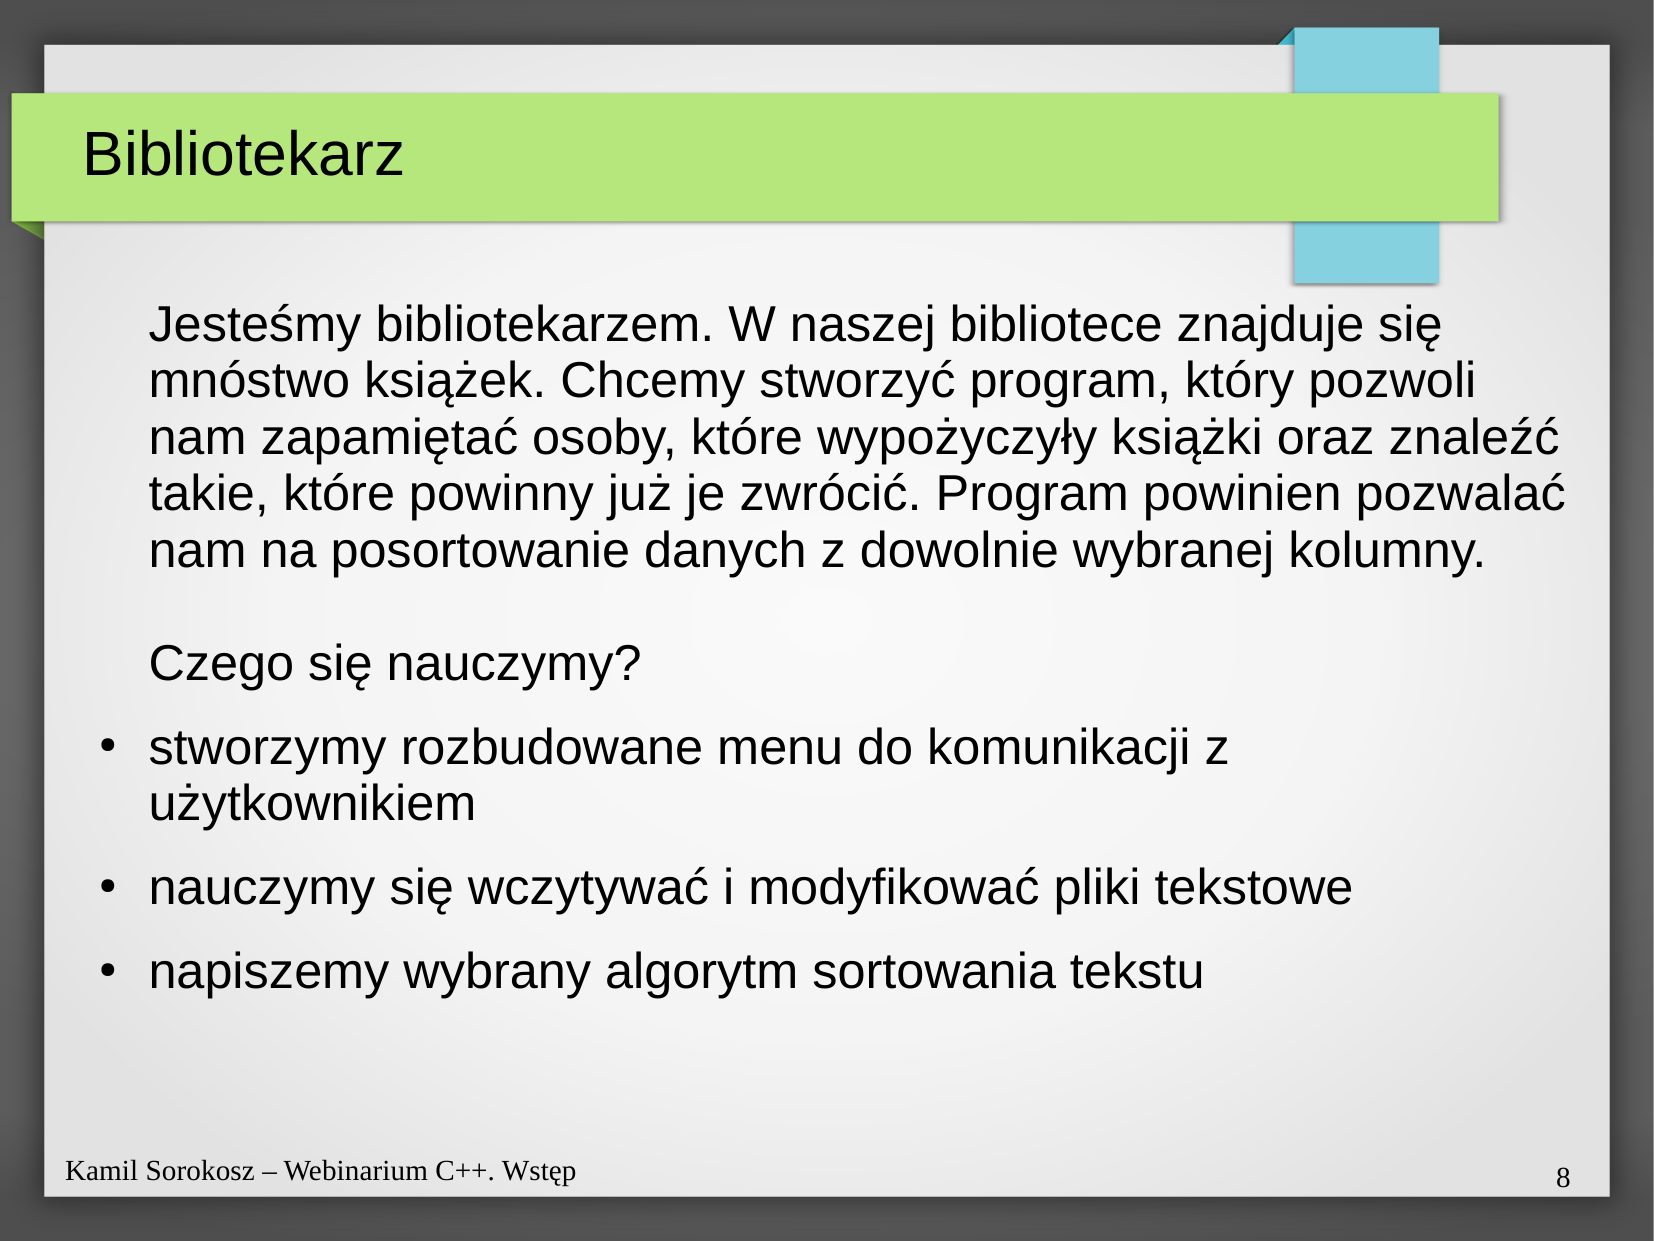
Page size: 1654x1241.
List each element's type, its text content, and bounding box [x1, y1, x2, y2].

list Jesteśmy bibliotekarzem. W naszej bibliotece znajduje się mnóstwo książek. Chcemy stworzyć program, który pozwoli nam zapamiętać osoby, które wypożyczyły książki oraz znaleźć takie, które powinny już je zwrócić. Program powinien pozwalać nam na posortowanie danych z dowolnie wybranej kolumny. Czego się nauczymy? stworzymy rozbudowane menu do komunikacji z użytkownikiem nauczymy się wczytywać i modyfikować pliki tekstowe napiszemy wybrany algorytm sortowania tekstu [82, 295, 1571, 1015]
picture [0, 0, 1654, 1241]
title Bibliotekarz [82, 94, 1506, 213]
